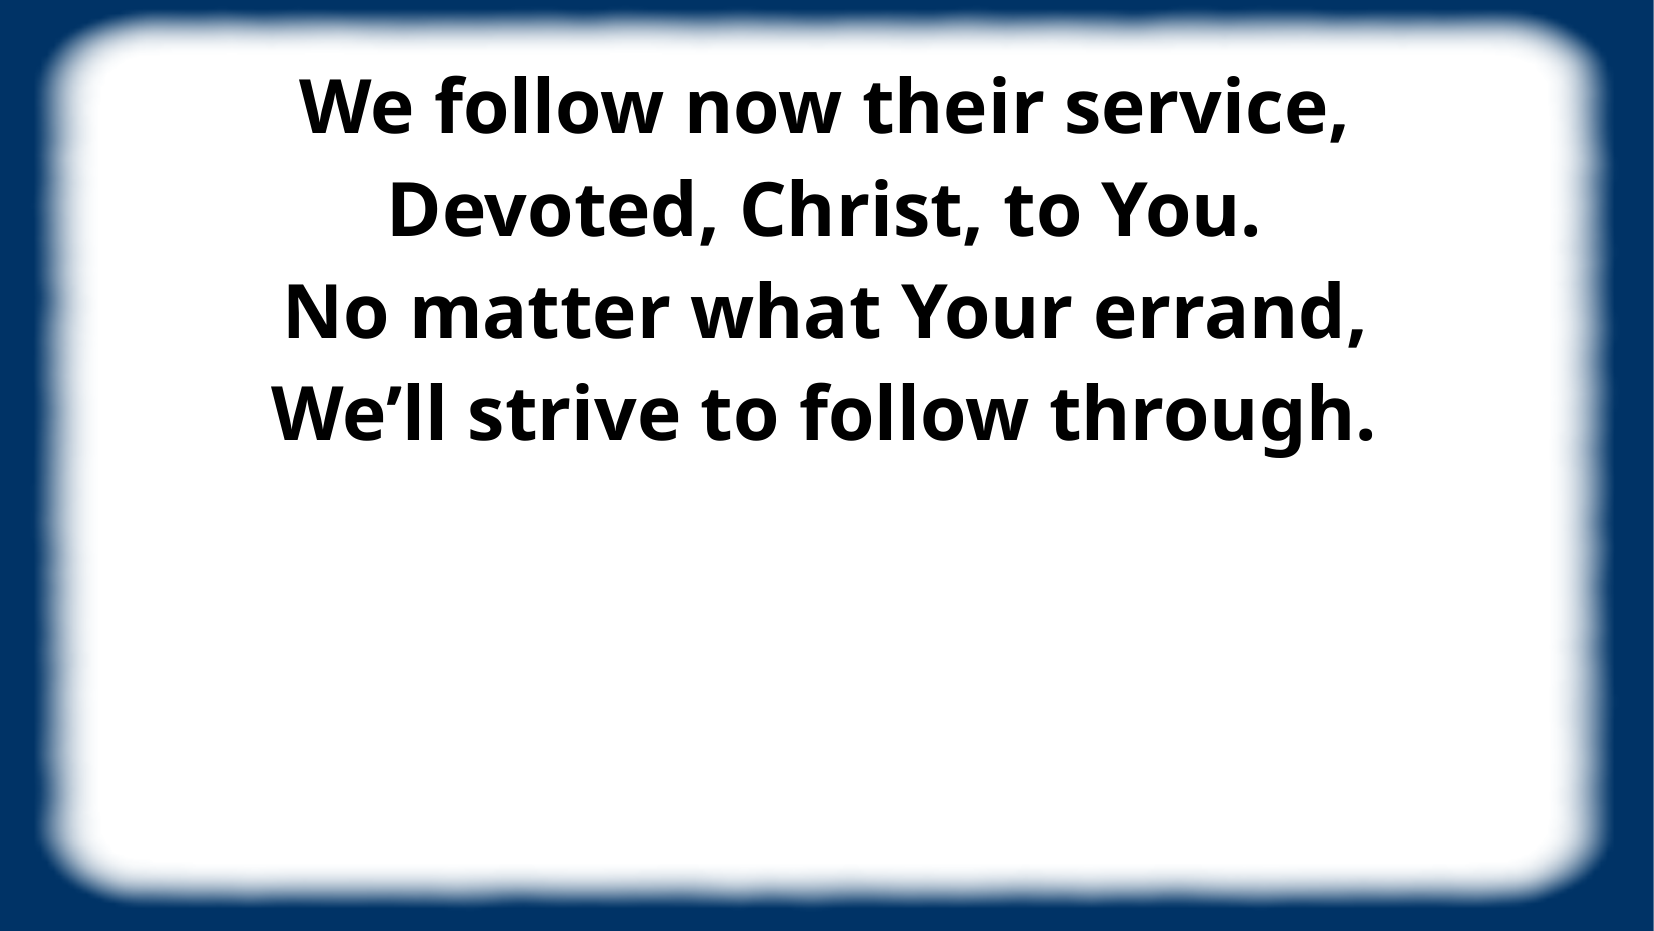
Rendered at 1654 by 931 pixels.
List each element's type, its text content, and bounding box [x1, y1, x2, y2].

picture [0, 0, 1654, 931]
text_box We follow now their service, Devoted, Christ, to You. No matter what Your errand, We’ll strive to follow through. [105, 46, 1546, 460]
